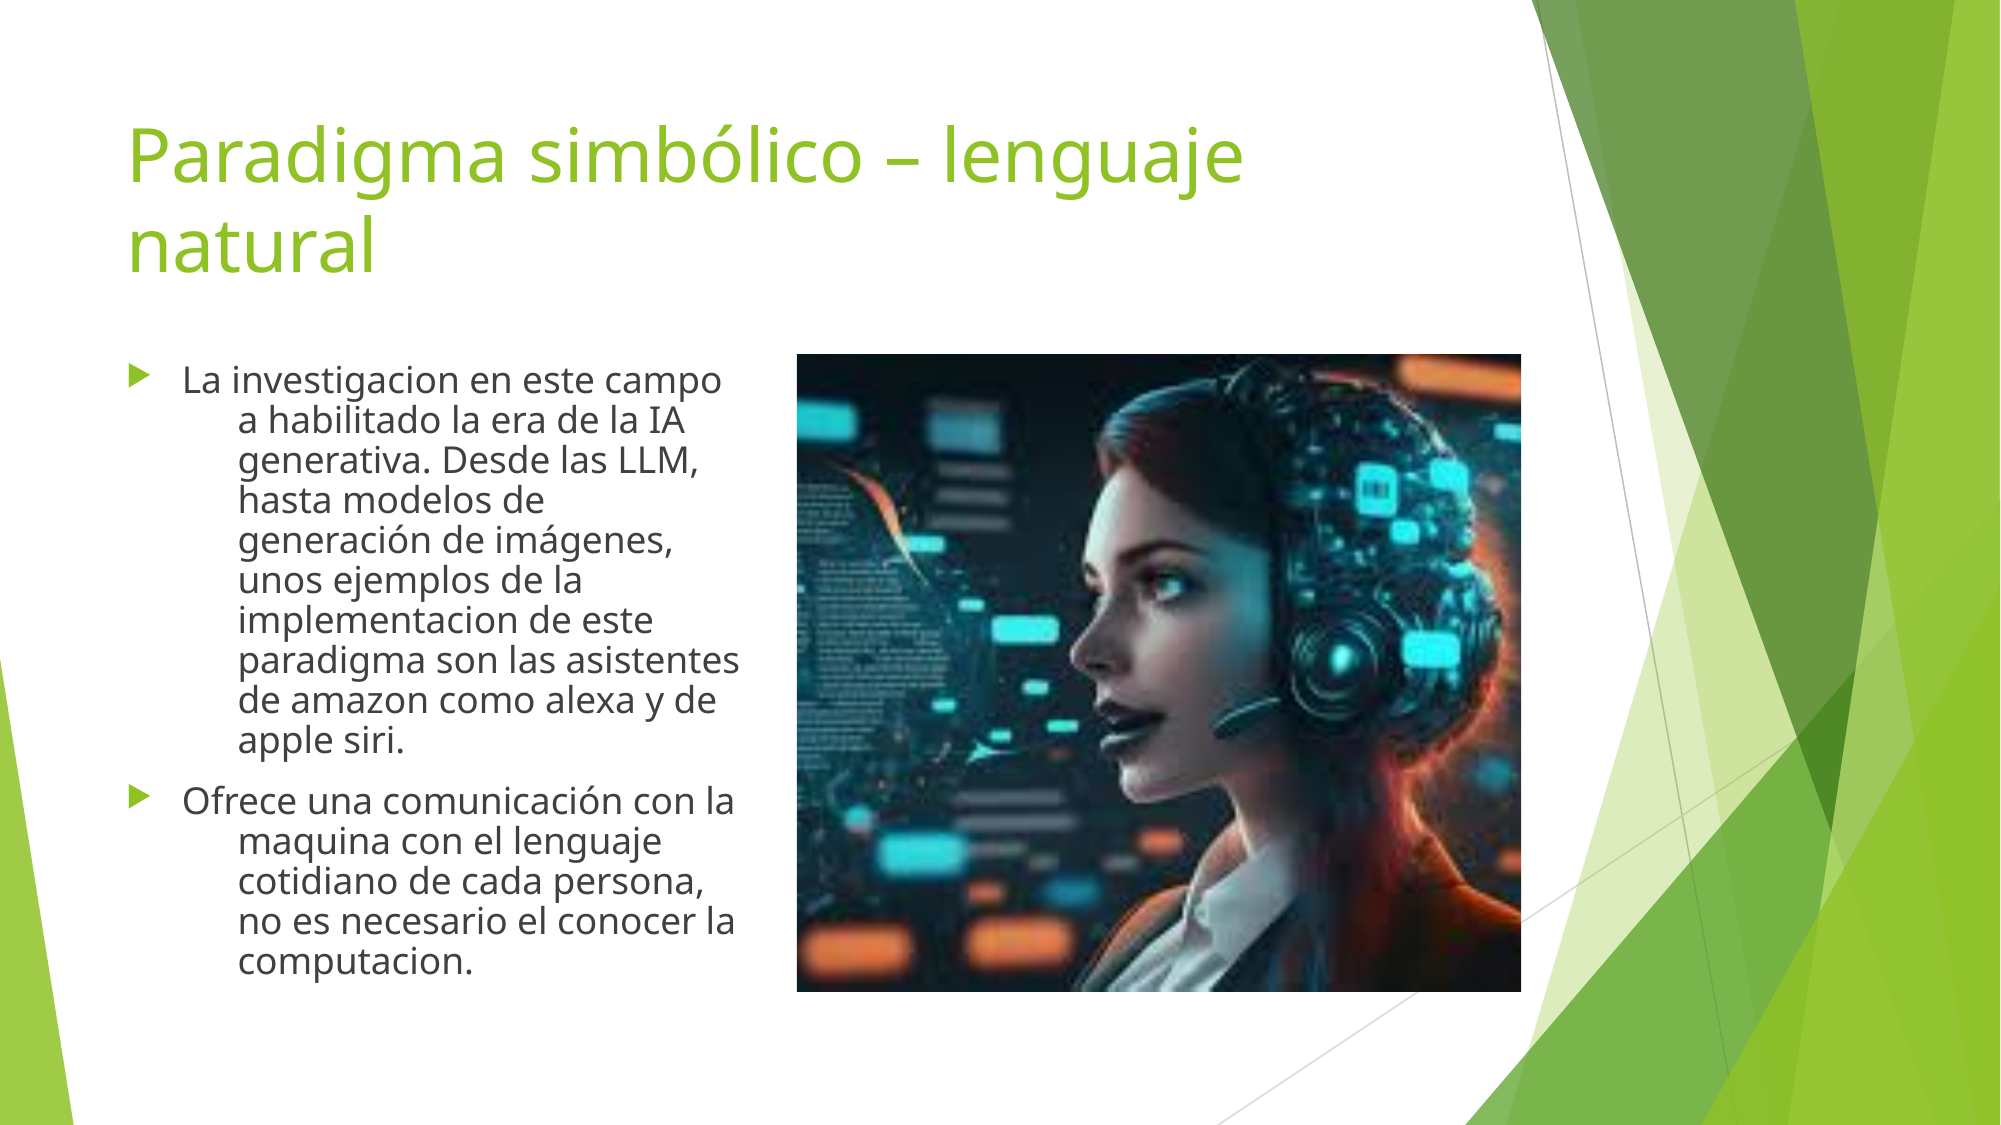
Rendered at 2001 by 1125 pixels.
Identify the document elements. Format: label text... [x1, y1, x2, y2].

title Paradigma simbólico – lenguaje natural [111, 99, 1522, 317]
list La investigacion en este campo a habilitado la era de la IA generativa. Desde las LLM, hasta modelos de generación de imágenes, unos ejemplos de la implementacion de este paradigma son las asistentes de amazon como alexa y de apple siri. Ofrece una comunicación con la maquina con el lenguaje cotidiano de cada persona, no es necesario el conocer la computacion. [111, 354, 761, 992]
picture [796, 354, 1522, 992]
